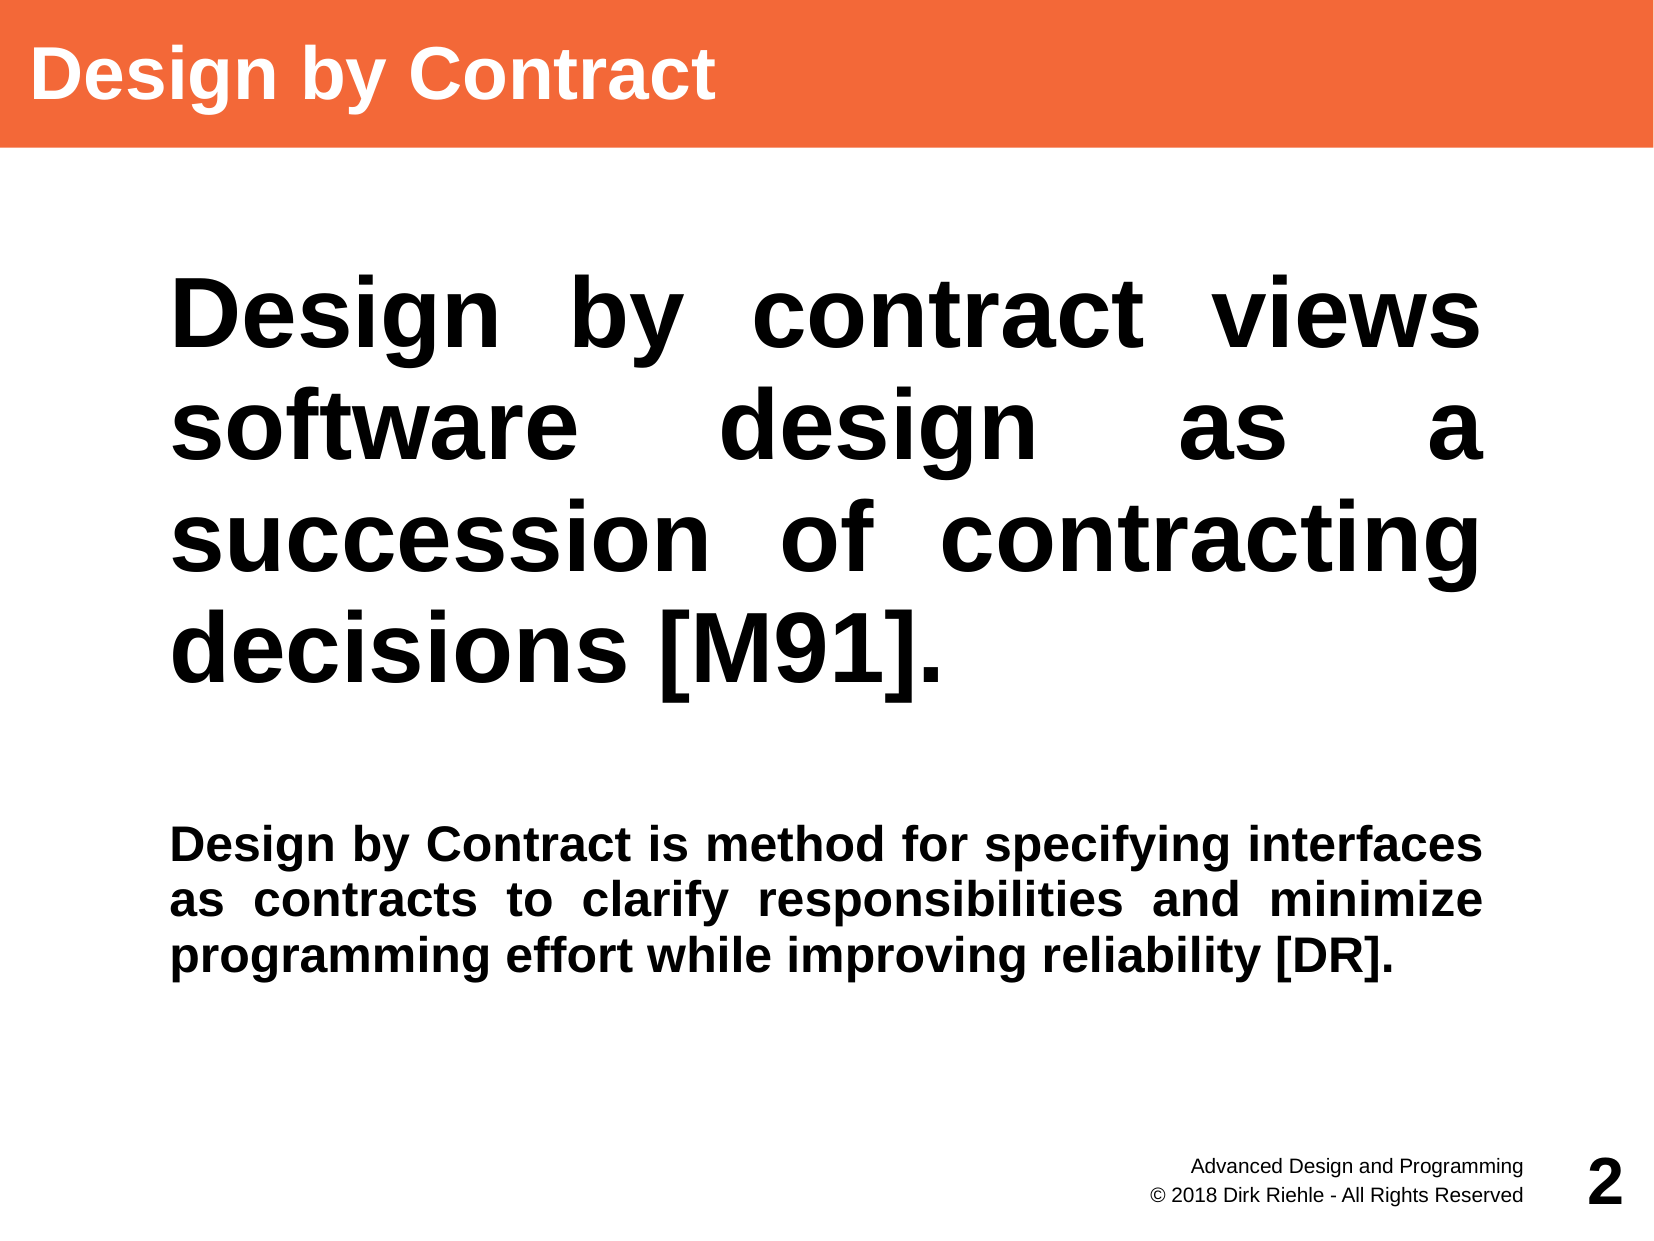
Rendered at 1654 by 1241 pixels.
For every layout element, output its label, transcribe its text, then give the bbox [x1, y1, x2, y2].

title Design by Contract [0, 0, 1654, 148]
subtitle Design by contract views software design as a succession of contracting decisions [M91]. Design by Contract is method for specifying interfaces as contracts to clarify responsibilities and minimize programming effort while improving reliability [DR]. [29, 177, 1625, 1063]
